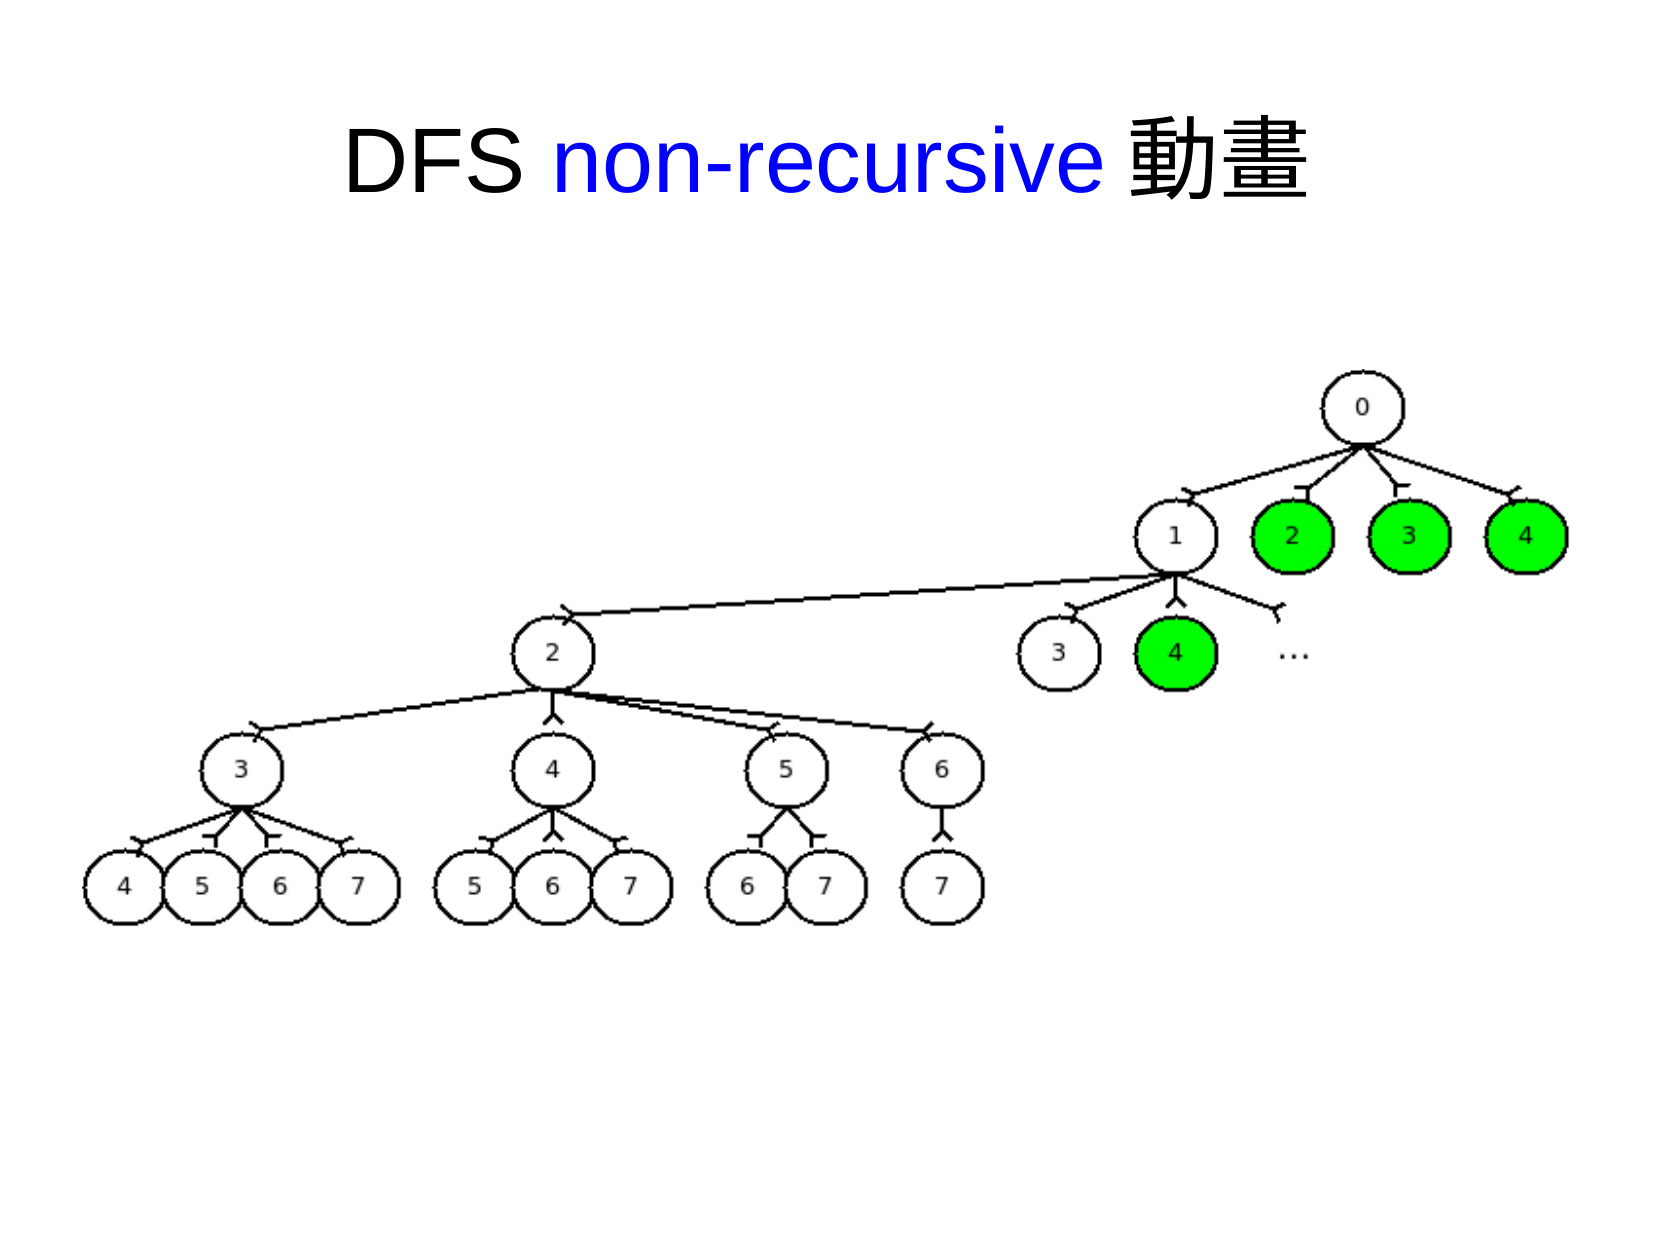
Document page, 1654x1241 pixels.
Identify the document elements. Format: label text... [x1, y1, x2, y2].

title DFS non-recursive動畫 [82, 49, 1571, 257]
picture [82, 369, 1571, 930]
